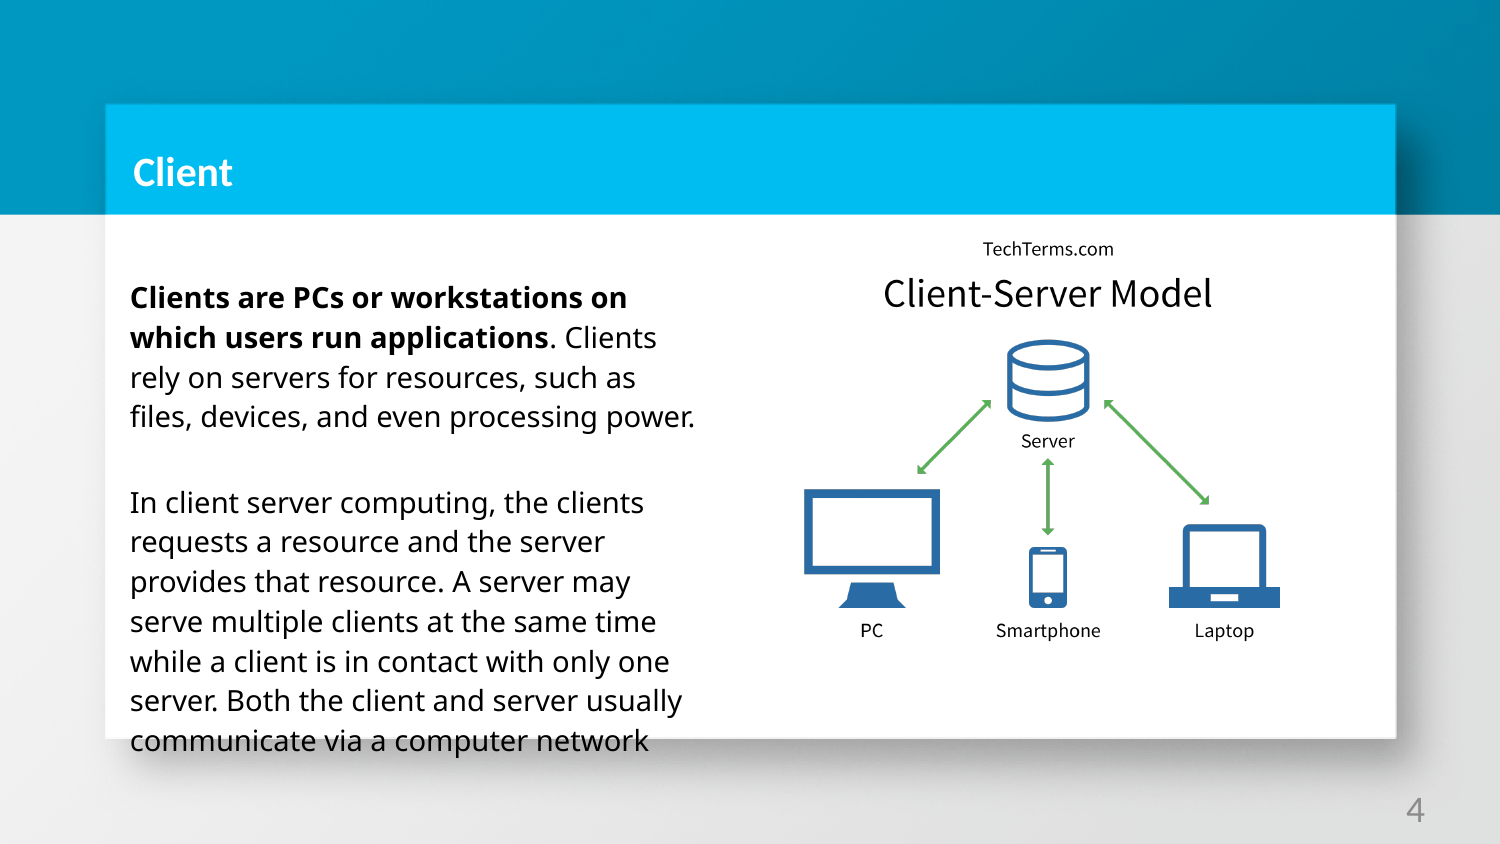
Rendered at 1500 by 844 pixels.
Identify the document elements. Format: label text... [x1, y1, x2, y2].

title Client [131, 142, 901, 196]
text_box Clients are PCs or workstations on which users run applications. Clients rely on servers for resources, such as files, devices, and even processing power. In client server computing, the clients requests a resource and the server provides that resource. A server may serve multiple clients at the same time while a client is in contact with only one server. Both the client and server usually communicate via a computer network [115, 270, 721, 685]
picture [0, 215, 1500, 844]
